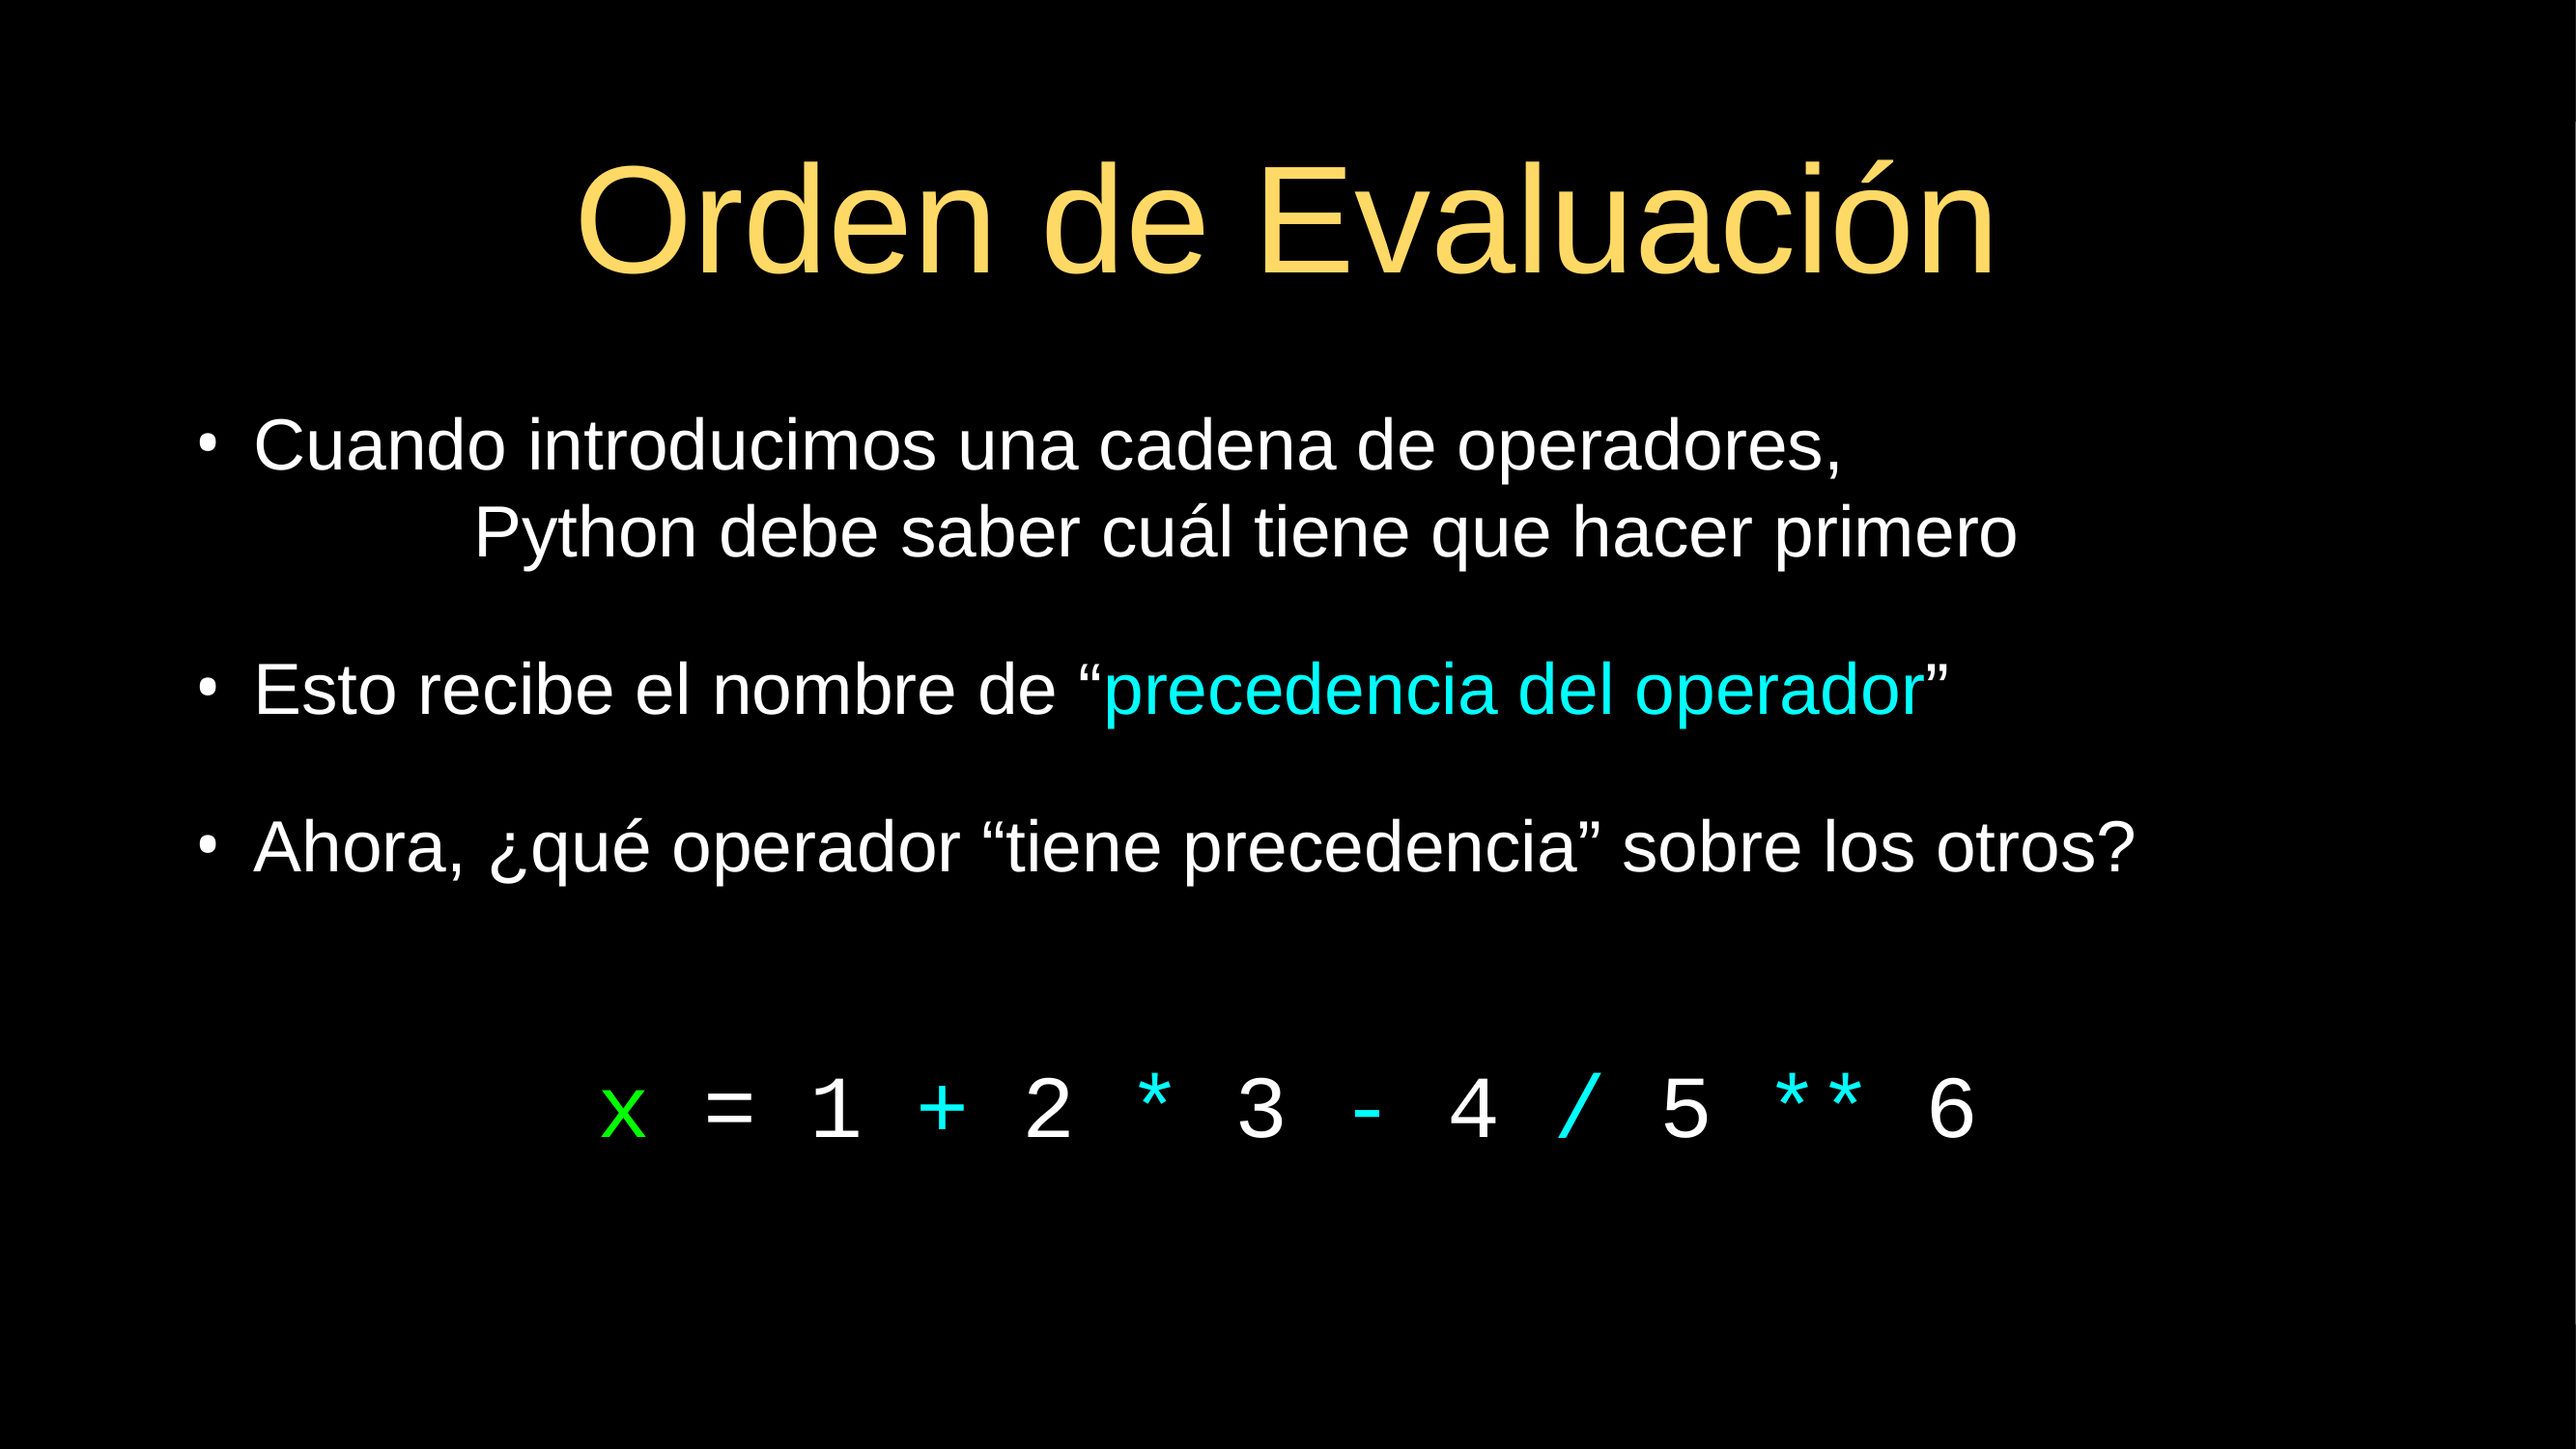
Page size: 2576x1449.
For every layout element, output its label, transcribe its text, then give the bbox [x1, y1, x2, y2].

list Cuando introducimos una cadena de operadores, Python debe saber cuál tiene que hacer primero Esto recibe el nombre de “precedencia del operador” Ahora, ¿qué operador “tiene precedencia” sobre los otros? [128, 325, 2448, 959]
title Orden de Evaluación [128, 124, 2448, 300]
text_box x = 1 + 2 * 3 - 4 / 5 ** 6 [595, 1052, 1981, 1151]
